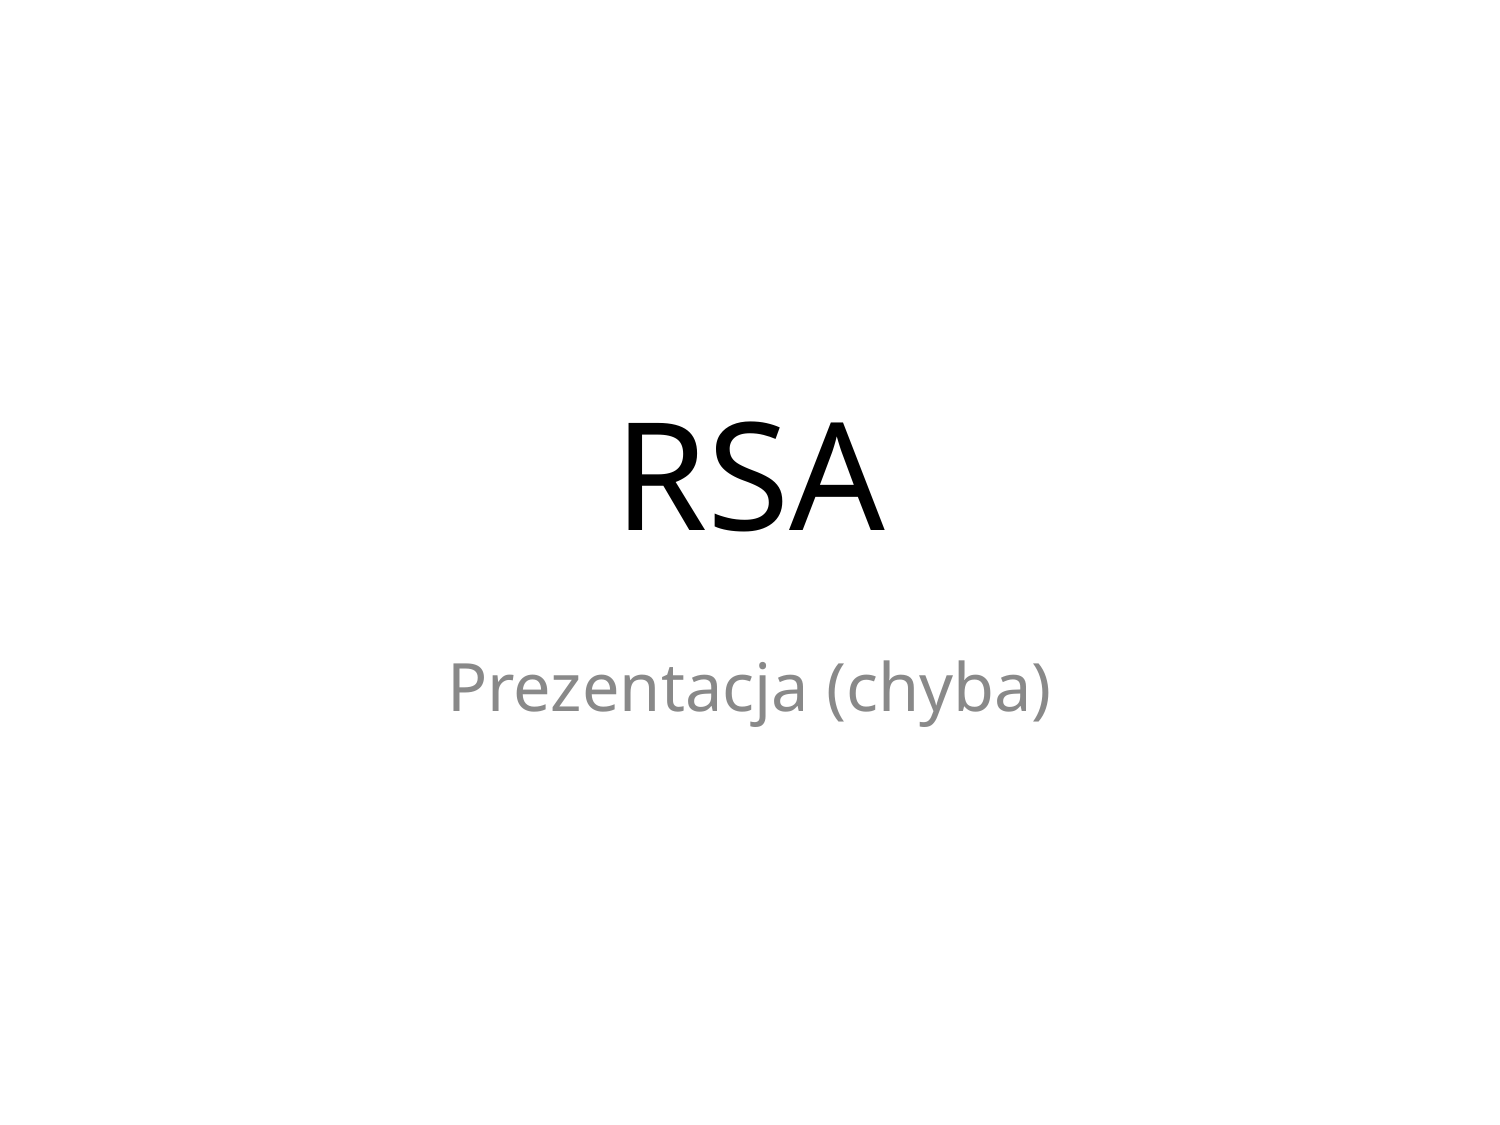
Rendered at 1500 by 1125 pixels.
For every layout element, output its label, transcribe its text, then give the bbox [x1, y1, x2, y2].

subtitle Prezentacja (chyba) [225, 637, 1276, 925]
title RSA [112, 349, 1388, 591]
